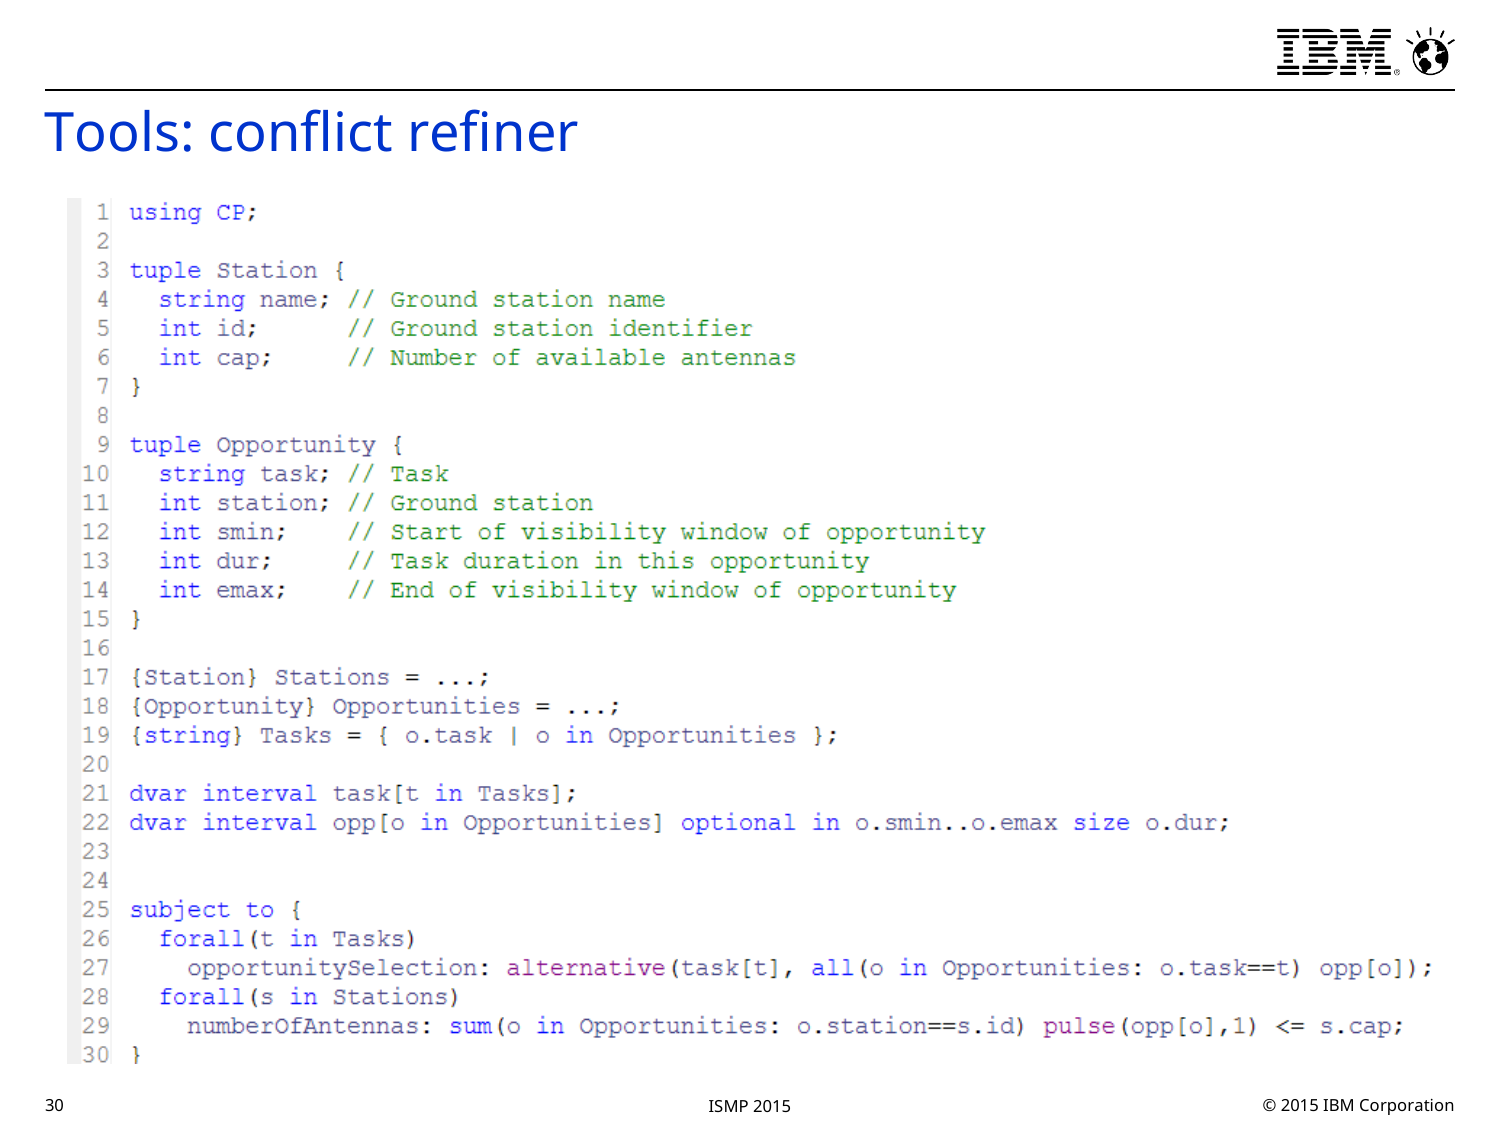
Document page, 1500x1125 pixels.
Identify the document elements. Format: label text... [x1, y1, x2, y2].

title Tools: conflict refiner [29, 97, 1455, 203]
picture [1260, 10, 1468, 90]
picture [67, 198, 1437, 1064]
